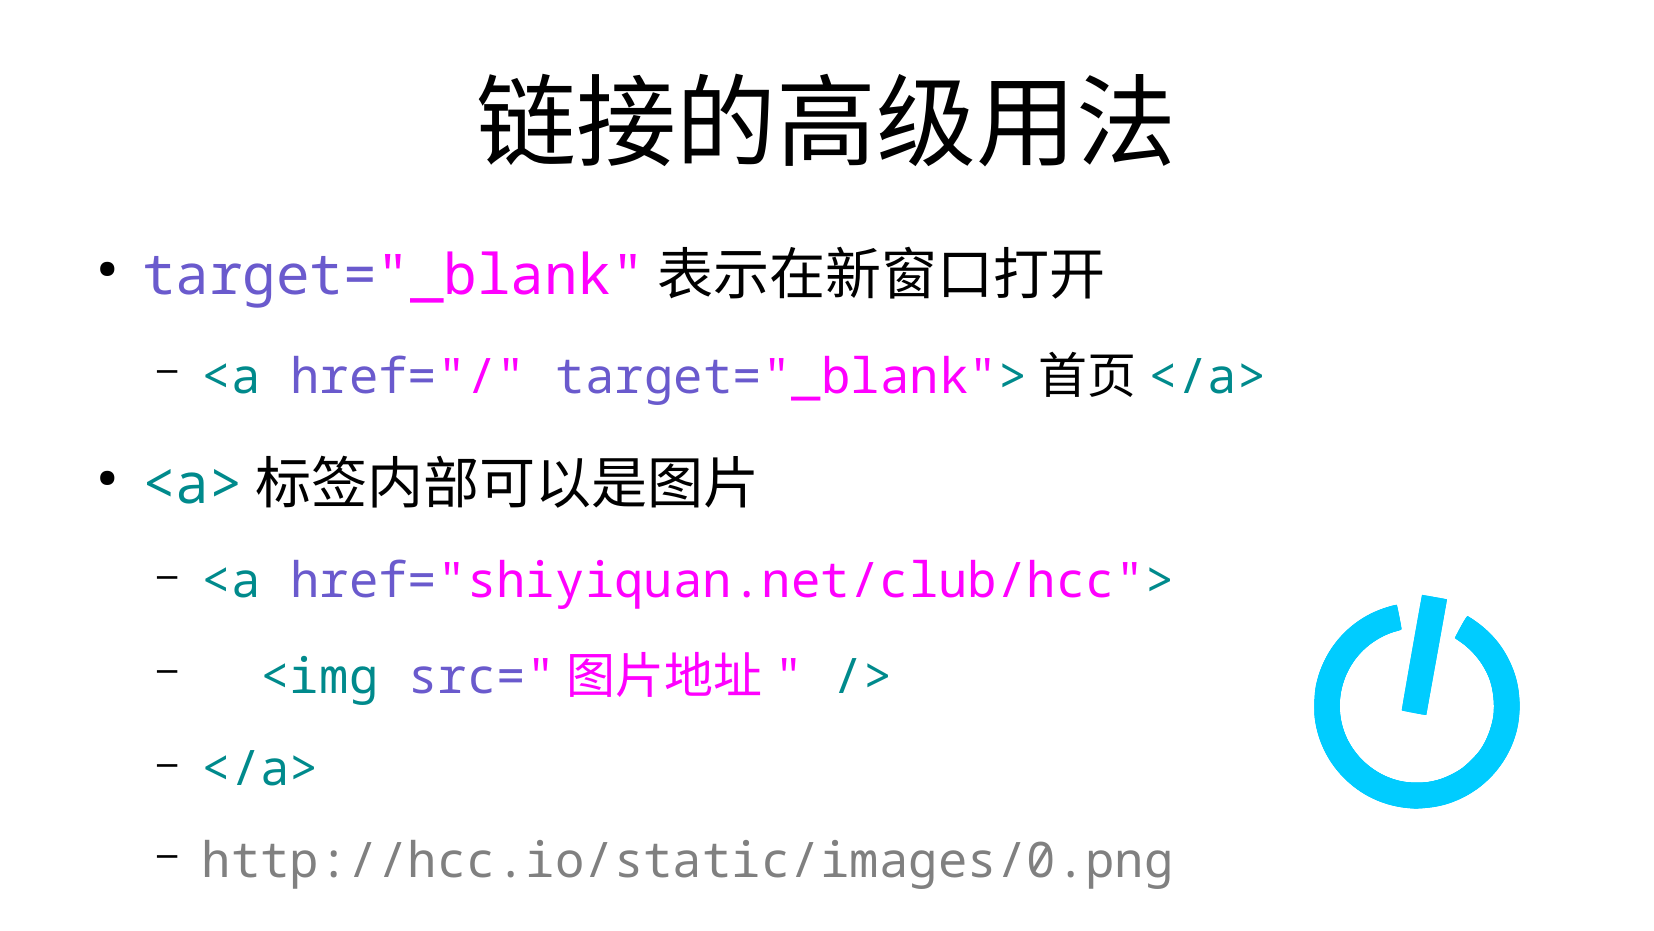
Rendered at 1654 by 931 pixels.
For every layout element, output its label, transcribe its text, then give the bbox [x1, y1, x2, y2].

list target="_blank"表示在新窗口打开 <a href="/" target="_blank">首页</a> <a>标签内部可以是图片 <a href="shiyiquan.net/club/hcc"> <img src="图片地址" /> </a> http://hcc.io/static/images/0.png [82, 217, 1571, 898]
title 链接的高级用法 [82, 37, 1571, 193]
